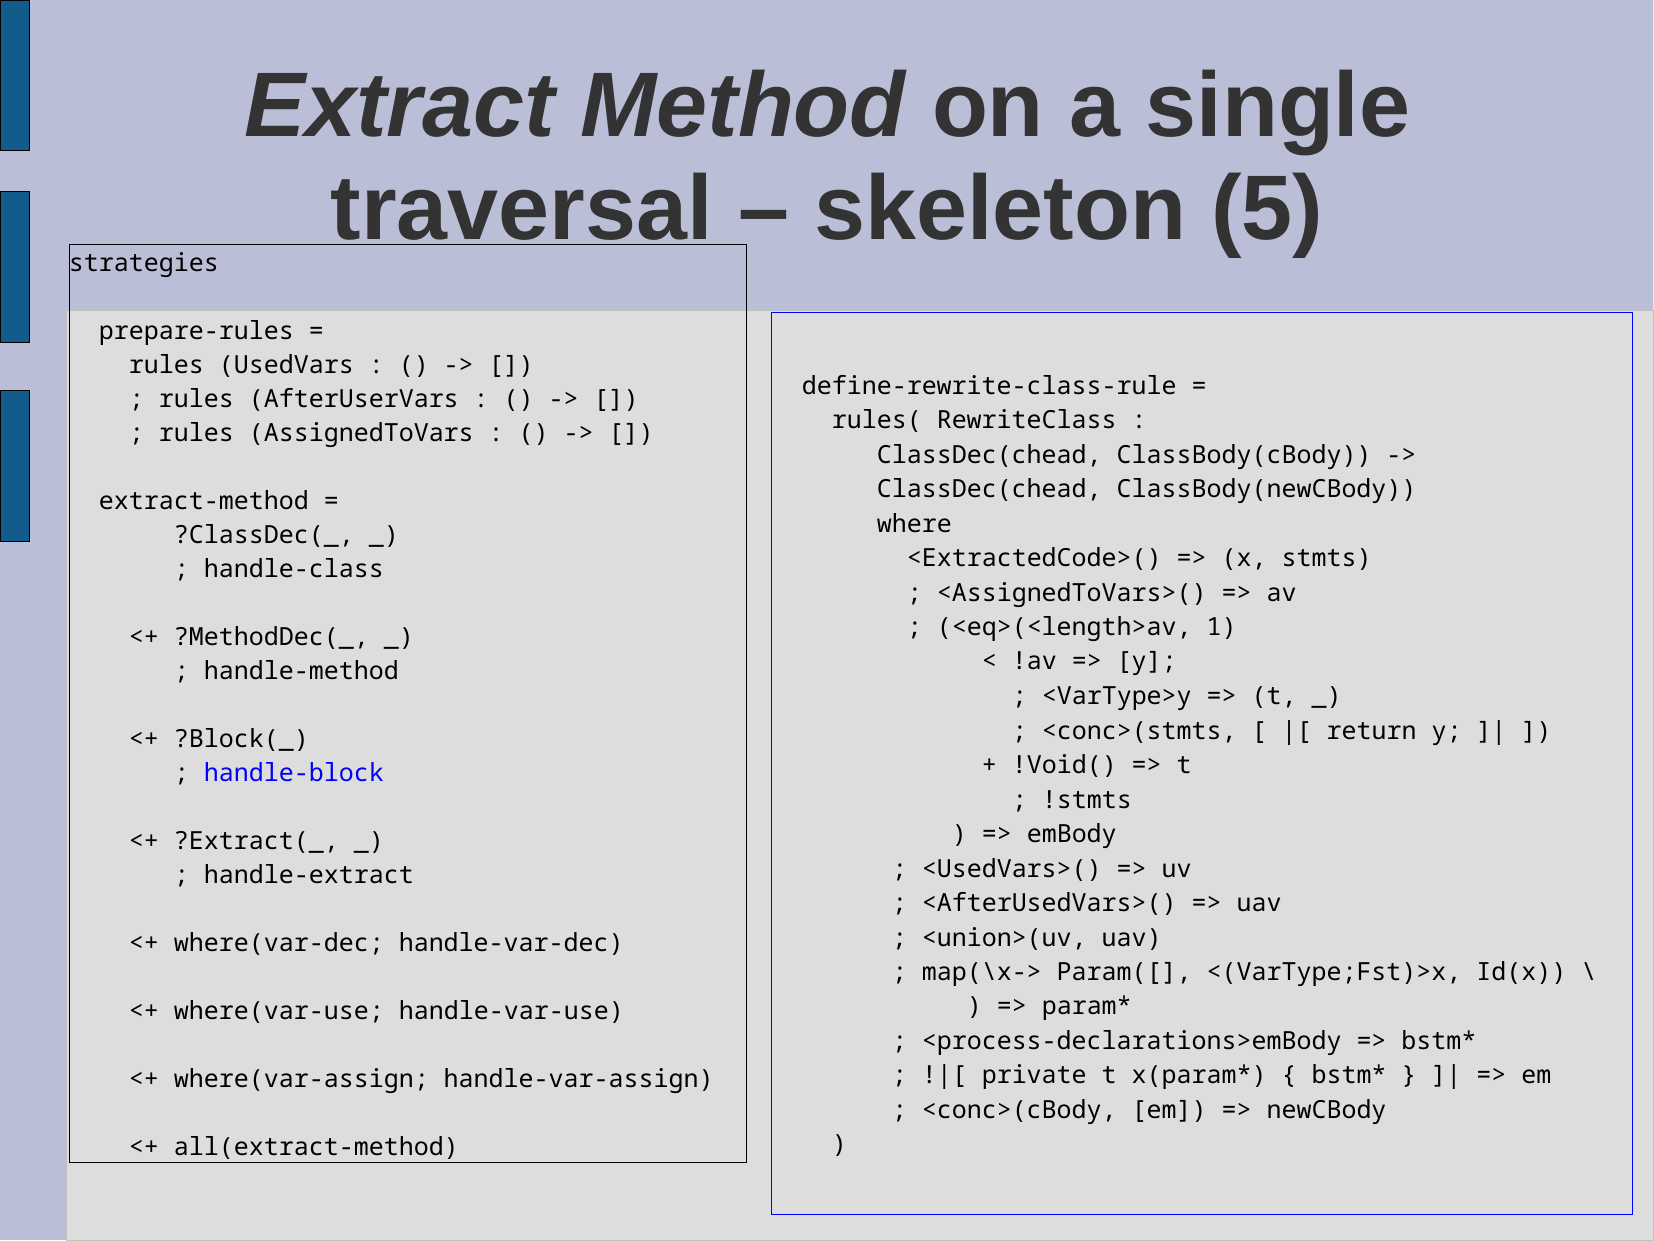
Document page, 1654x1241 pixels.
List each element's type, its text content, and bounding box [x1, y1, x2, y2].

title Extract Method on a single traversal – skeleton (5) [121, 49, 1534, 263]
text_box strategies prepare-rules = rules (UsedVars : () -> []) ; rules (AfterUserVars : () -> []) ; rules (AssignedToVars : () -> []) extract-method = ?ClassDec(_, _) ; handle-class <+ ?MethodDec(_, _) ; handle-method <+ ?Block(_) ; handle-block <+ ?Extract(_, _) ; handle-extract <+ where(var-dec; handle-var-dec) <+ where(var-use; handle-var-use) <+ where(var-assign; handle-var-assign) <+ all(extract-method) [69, 312, 747, 1095]
text_box define-rewrite-class-rule = rules( RewriteClass : ClassDec(chead, ClassBody(cBody)) -> ClassDec(chead, ClassBody(newCBody)) where <ExtractedCode>() => (x, stmts) ; <AssignedToVars>() => av ; (<eq>(<length>av, 1) < !av => [y]; ; <VarType>y => (t, _) ; <conc>(stmts, [ |[ return y; ]| ]) + !Void() => t ; !stmts ) => emBody ; <UsedVars>() => uv ; <AfterUsedVars>() => uav ; <union>(uv, uav) ; map(\x-> Param([], <(VarType;Fst)>x, Id(x)) \ ) => param* ; <process-declarations>emBody => bstm* ; !|[ private t x(param*) { bstm* } ]| => em ; <conc>(cBody, [em]) => newCBody ) [771, 312, 1633, 1215]
